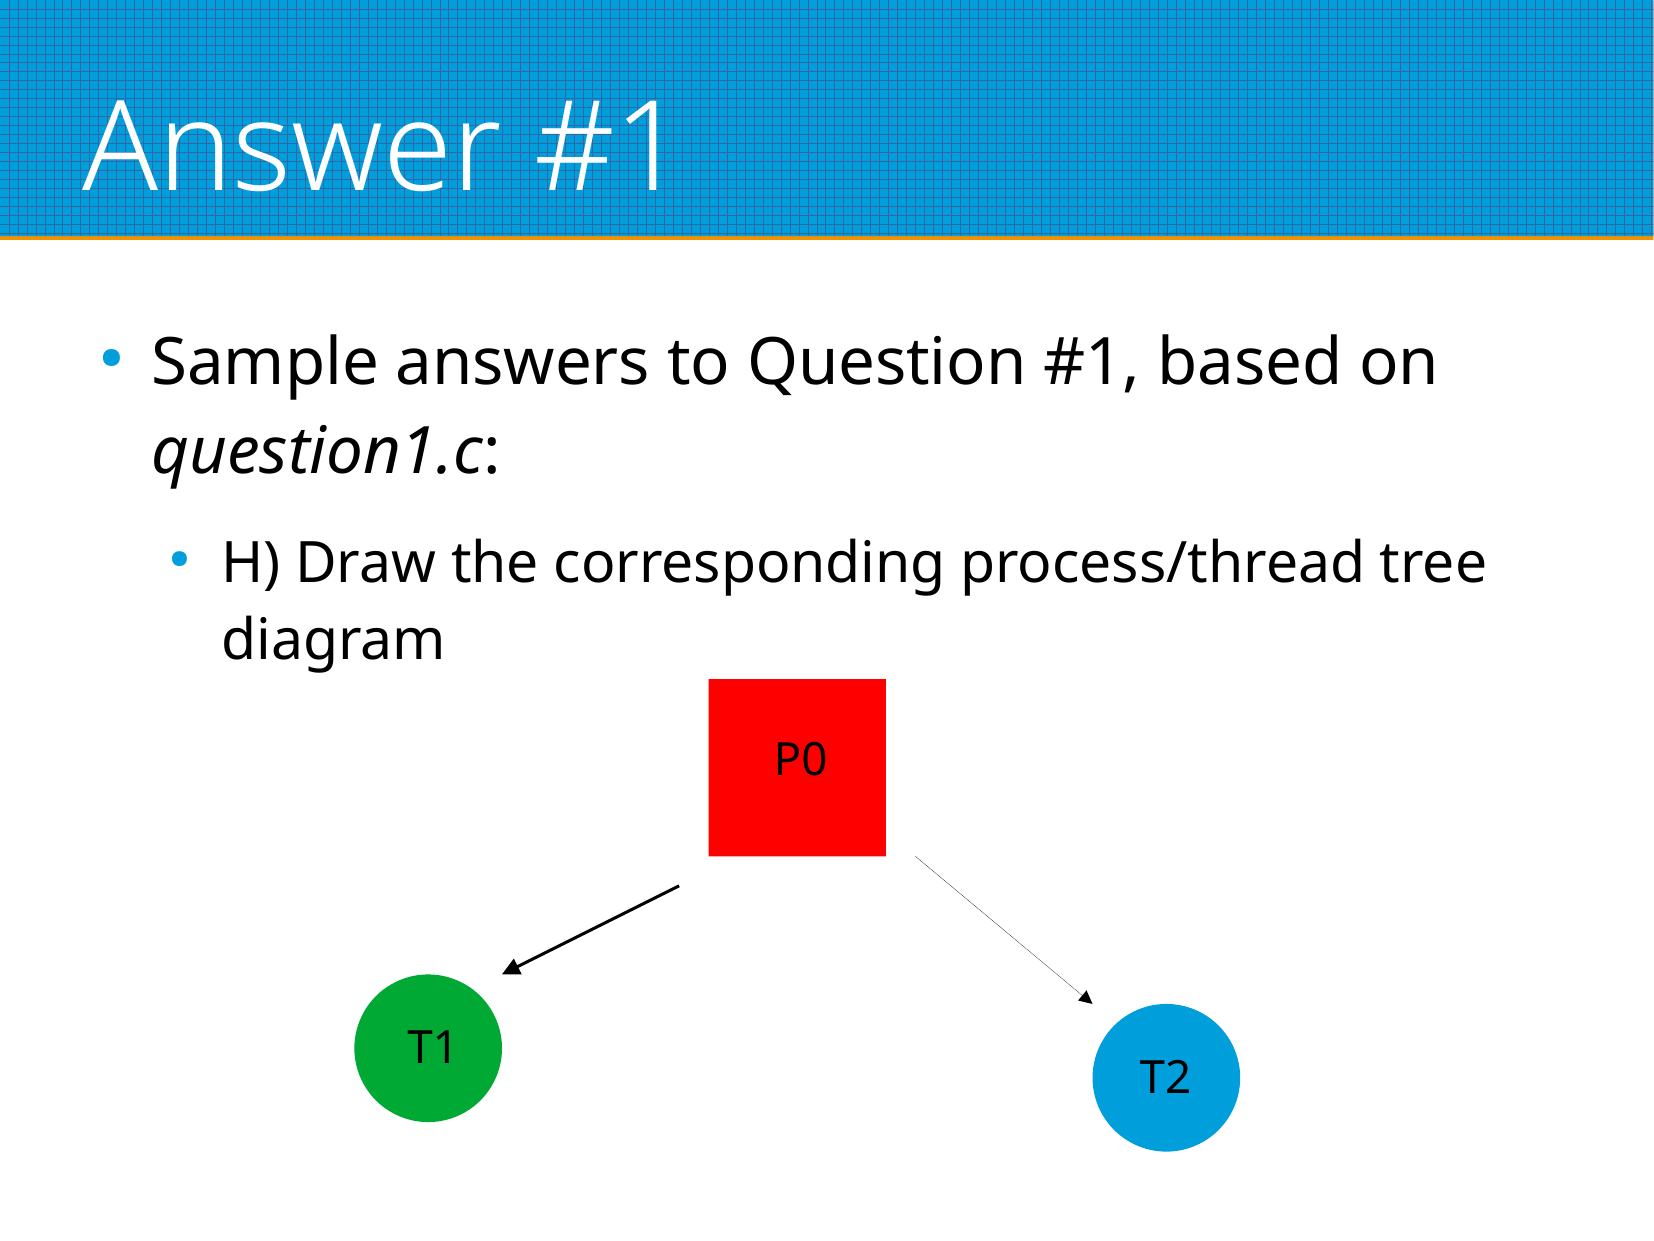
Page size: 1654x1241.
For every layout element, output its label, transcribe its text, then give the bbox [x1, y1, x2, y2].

text_box [708, 679, 886, 857]
text_box P0 [767, 718, 857, 798]
list Sample answers to Question #1, based on question1.c: H) Draw the corresponding process/thread tree diagram [82, 314, 1563, 680]
text_box T2 [1133, 1035, 1211, 1117]
text_box [354, 974, 503, 1123]
text_box T1 [401, 1011, 461, 1081]
title Answer #1 [82, 19, 1571, 227]
text_box [1092, 1003, 1241, 1152]
